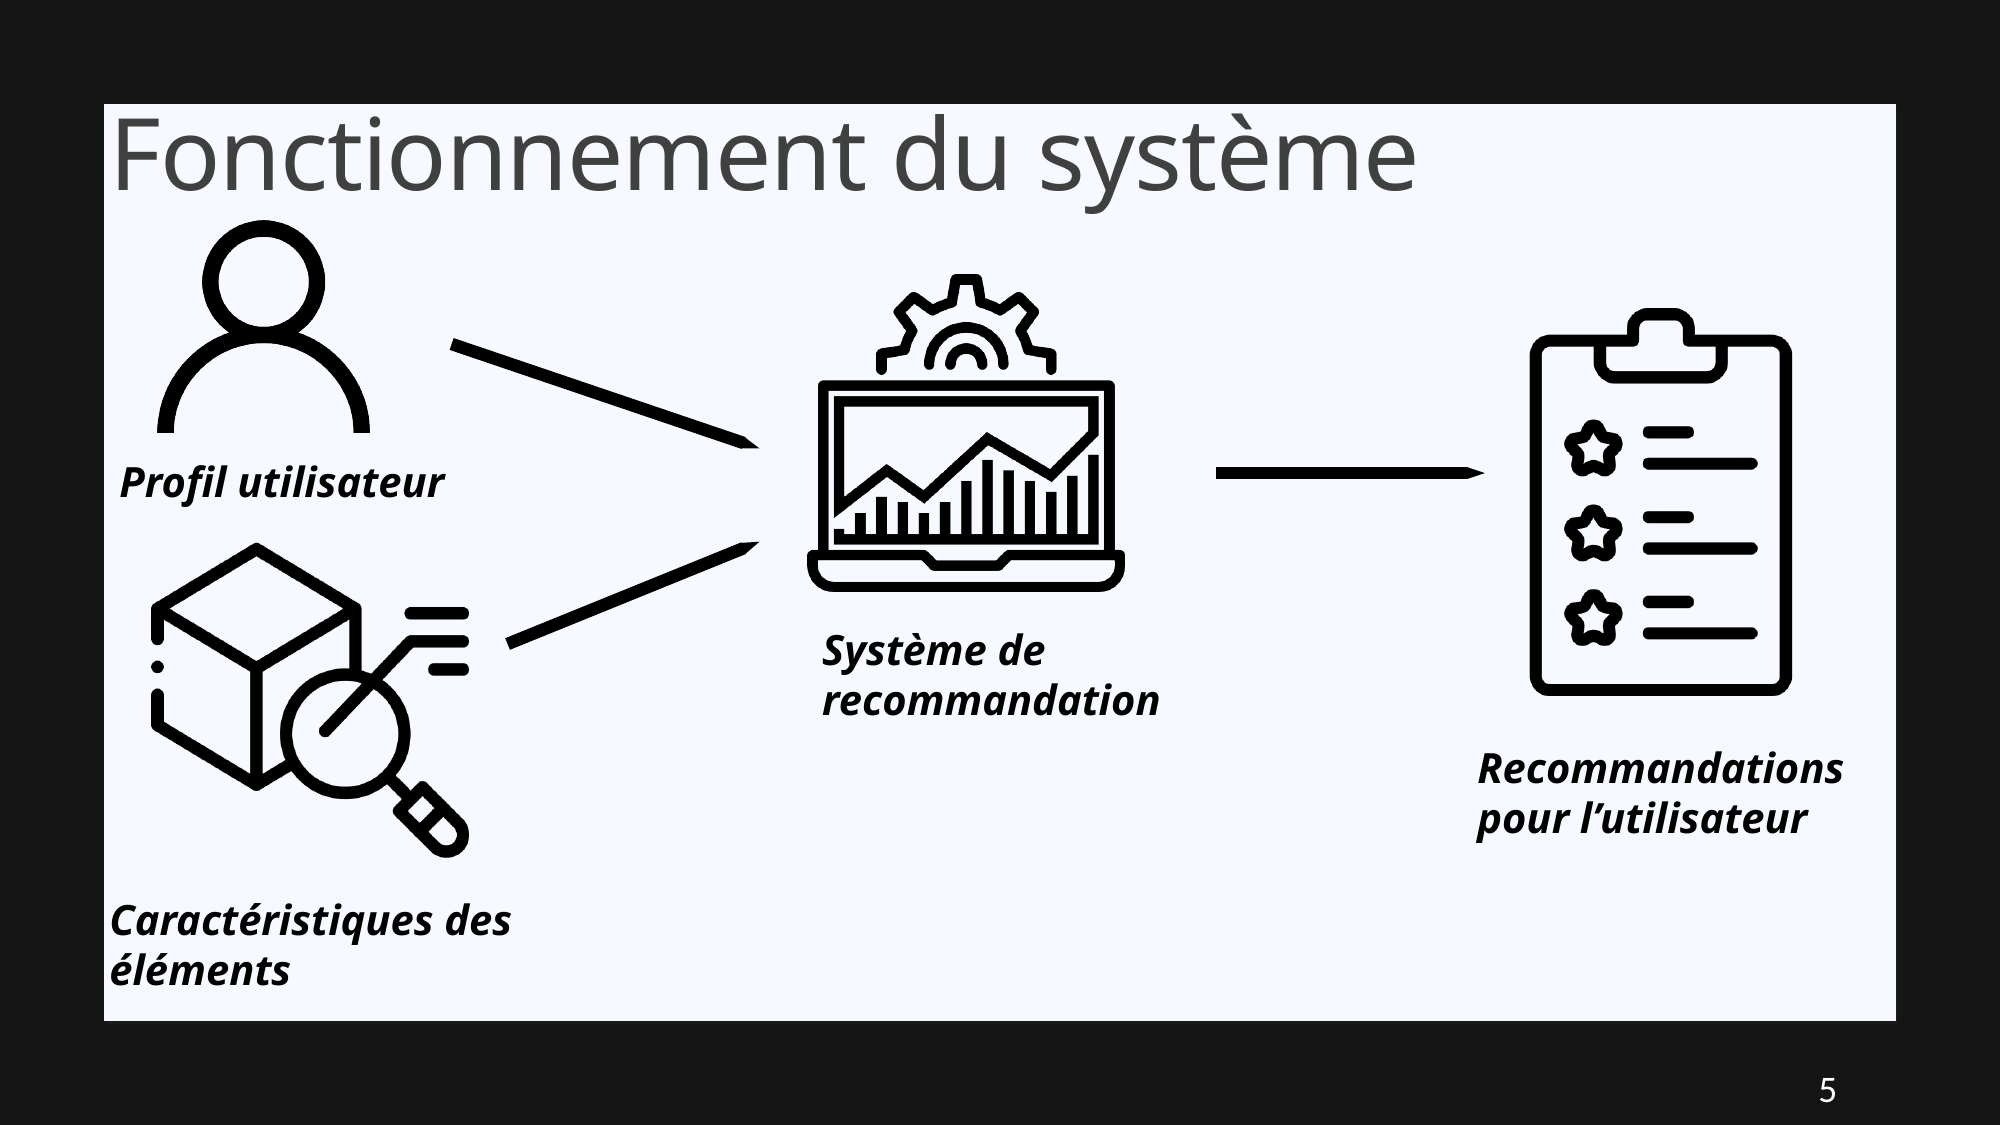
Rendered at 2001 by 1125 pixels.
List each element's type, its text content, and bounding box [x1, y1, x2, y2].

picture [1467, 308, 1854, 696]
text_box [1064, 264, 1309, 991]
text_box Profil utilisateur [104, 448, 586, 515]
text_box 5 [1803, 1057, 1932, 1118]
text_box Caractéristiques des éléments [94, 886, 576, 1003]
title Fonctionnement du système [94, 51, 1906, 264]
text_box Recommandations pour l’utilisateur [1462, 734, 1944, 851]
picture [151, 541, 469, 859]
picture [157, 220, 370, 433]
picture [807, 274, 1125, 592]
text_box Système de recommandation [807, 616, 1289, 733]
